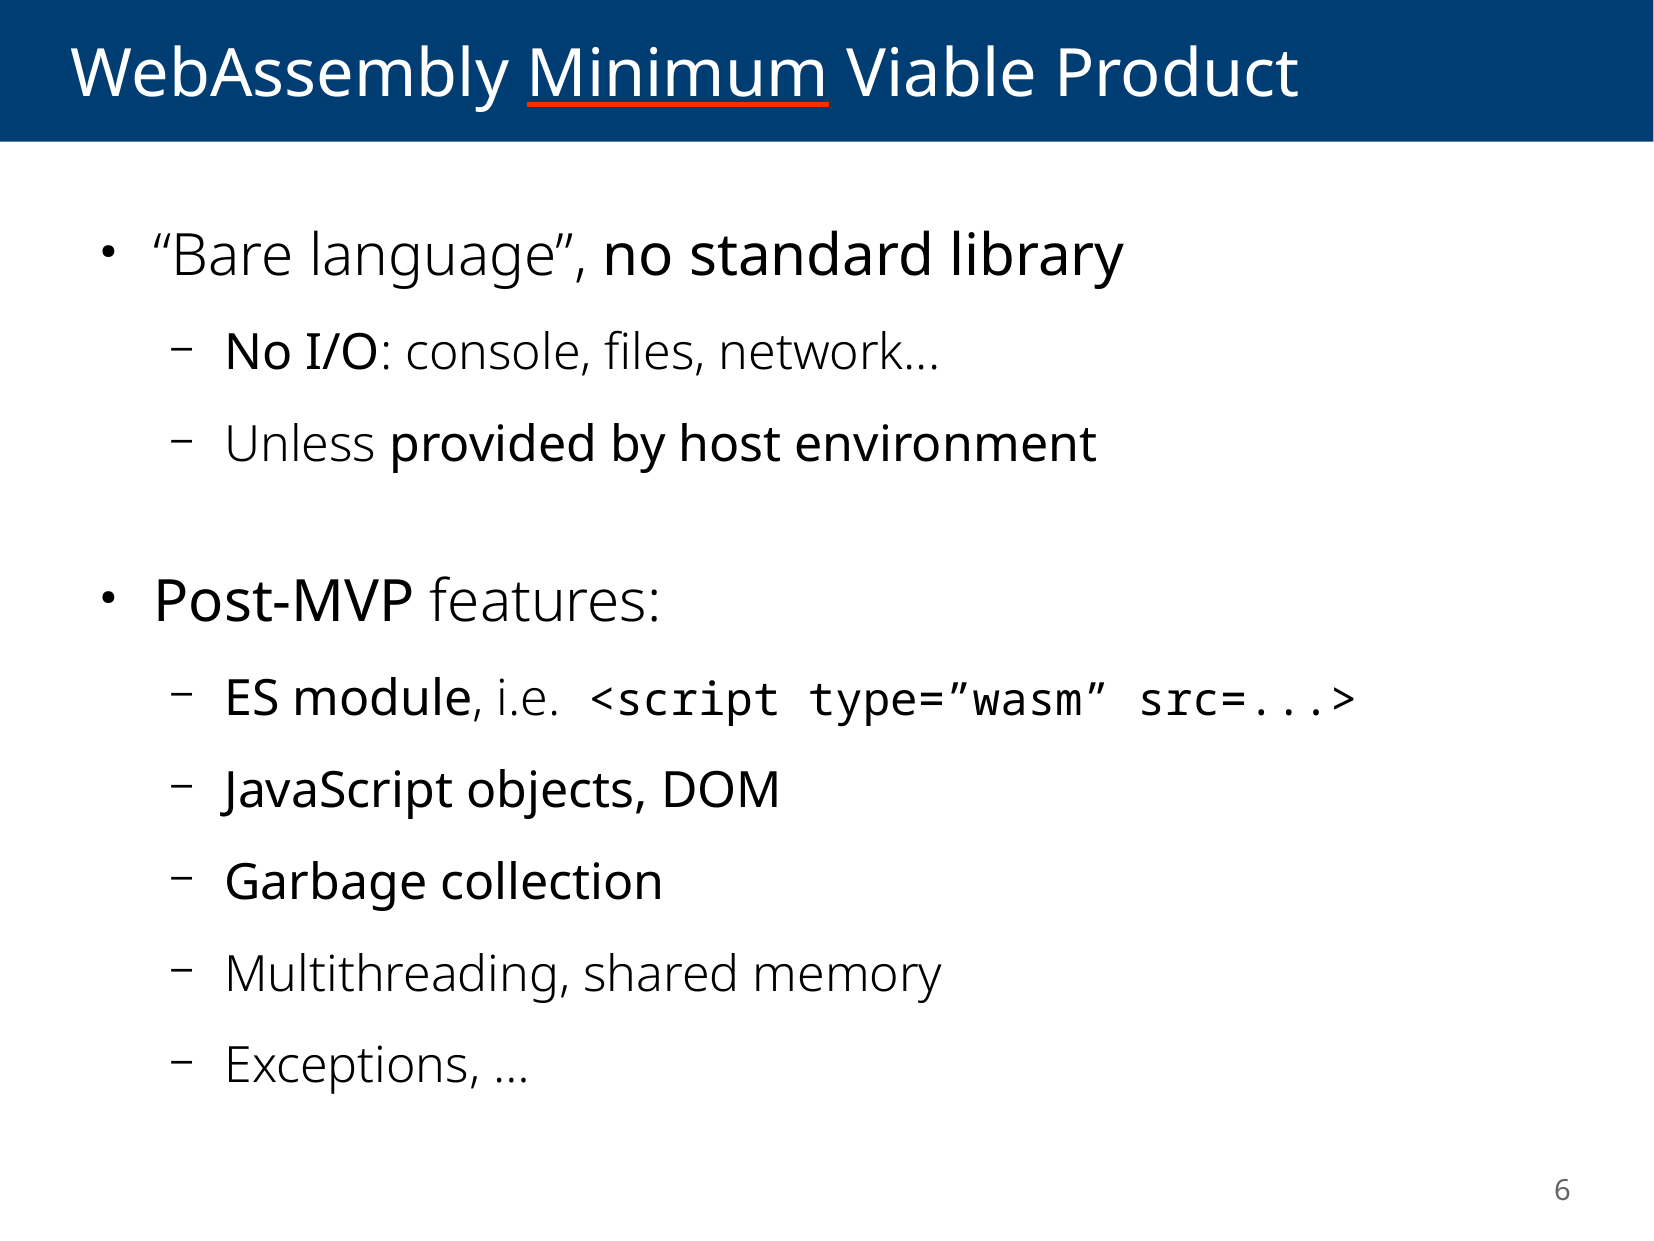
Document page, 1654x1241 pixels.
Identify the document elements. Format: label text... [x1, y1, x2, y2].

list “Bare language”, no standard library No I/O: console, files, network... Unless provided by host environment Post-MVP features: ES module, i.e. <script type=”wasm” src=...> JavaScript objects, DOM Garbage collection Multithreading, shared memory Exceptions, … [82, 206, 1642, 1105]
title WebAssembly Minimum Viable Product [0, 0, 1654, 142]
